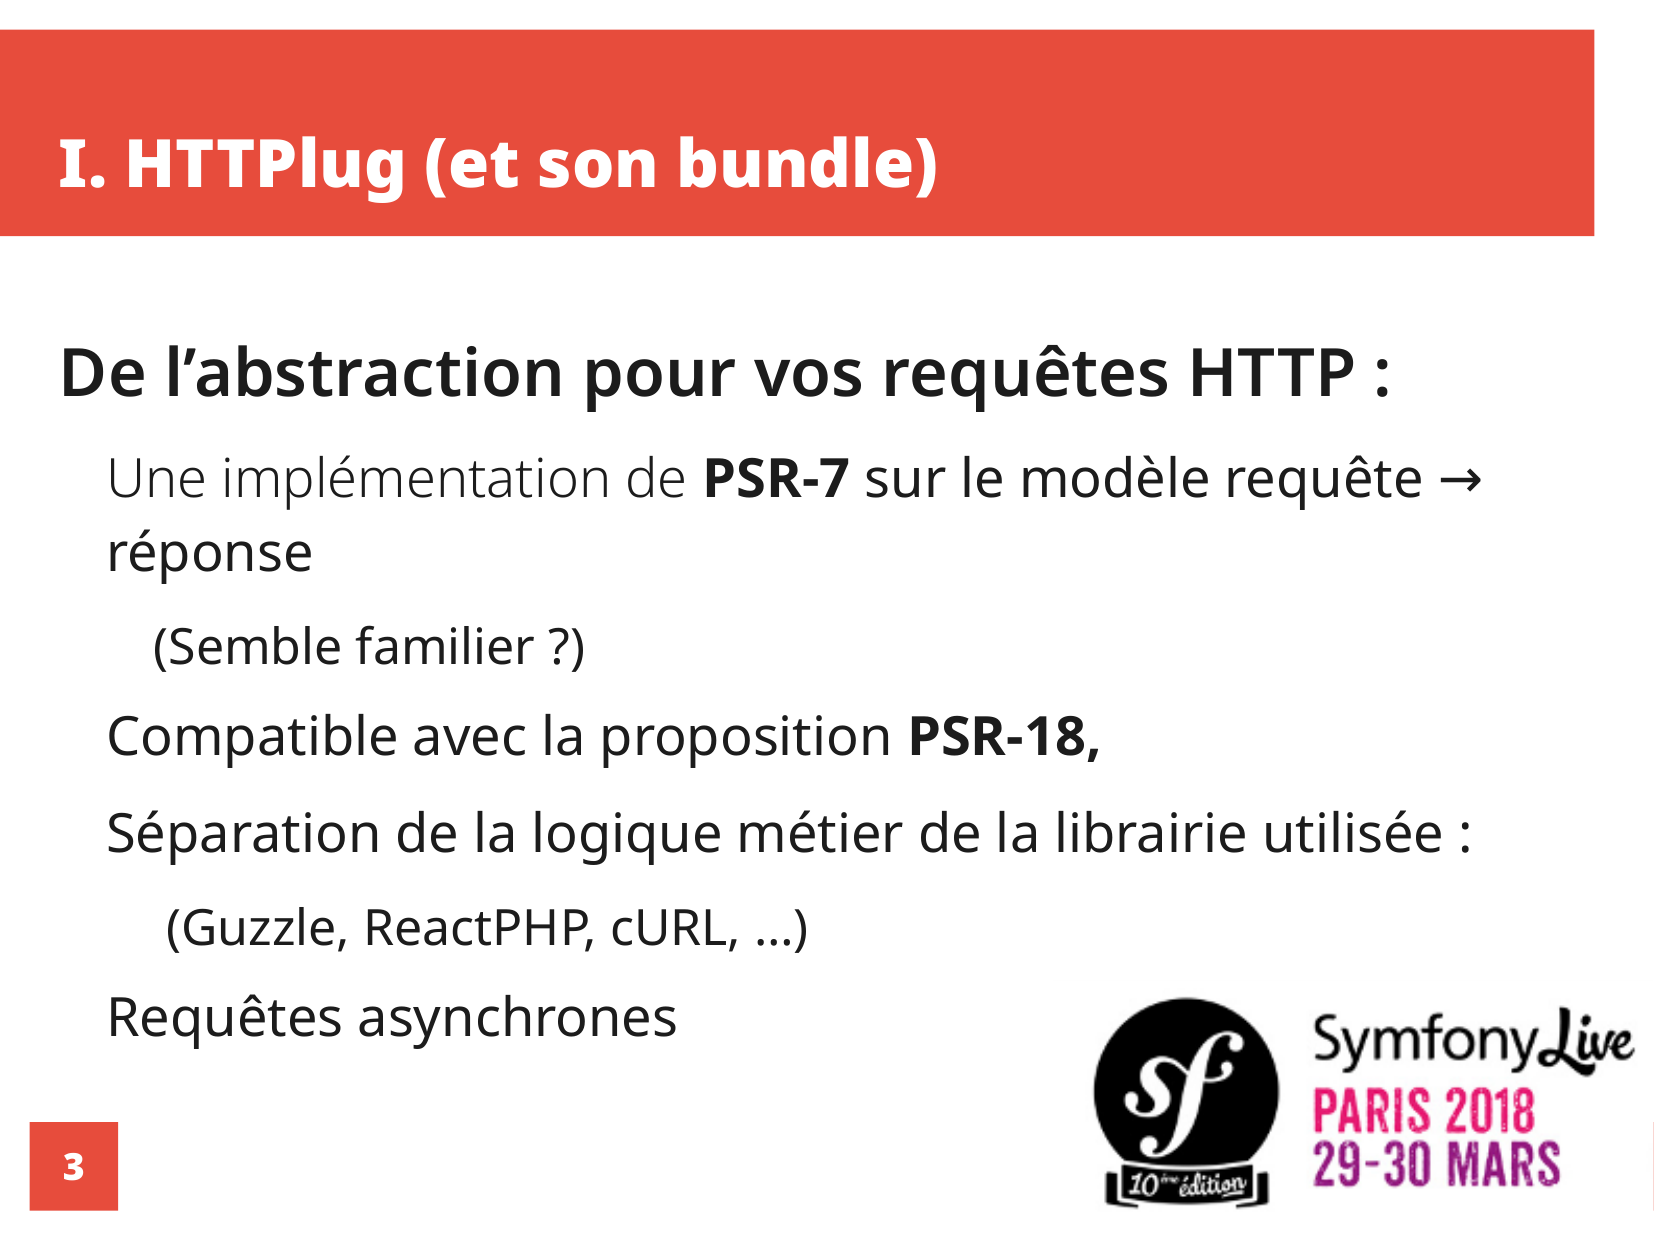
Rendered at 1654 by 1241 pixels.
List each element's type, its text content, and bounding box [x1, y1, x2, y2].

list De l’abstraction pour vos requêtes HTTP : Une implémentation de PSR-7 sur le modèle requête → réponse (Semble familier ?) Compatible avec la proposition PSR-18, Séparation de la logique métier de la librairie utilisée : (Guzzle, ReactPHP, cURL, …) Requêtes asynchrones [59, 324, 1565, 1093]
title I. HTTPlug (et son bundle) [59, 59, 1595, 207]
picture [1053, 979, 1654, 1241]
